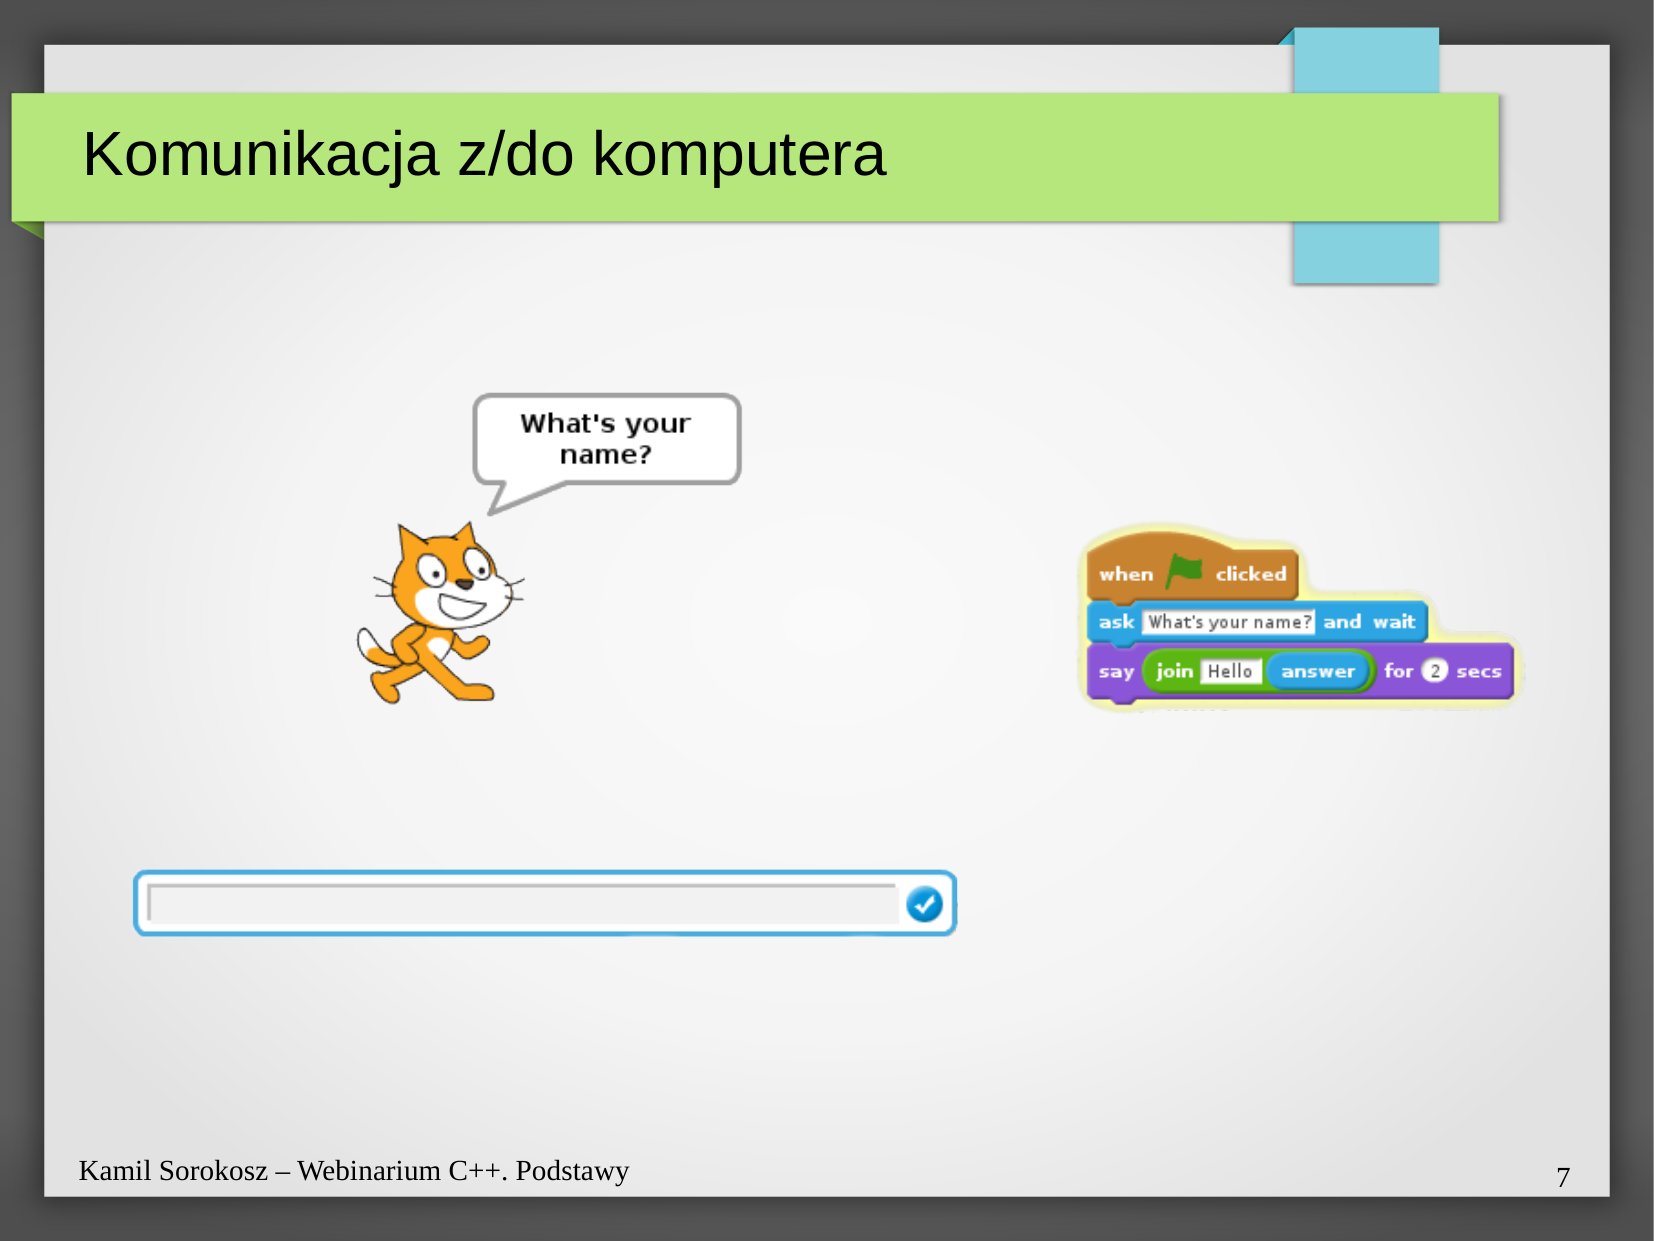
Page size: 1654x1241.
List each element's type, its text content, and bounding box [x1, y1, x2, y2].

picture [0, 0, 1654, 1241]
title Komunikacja z/do komputera [82, 94, 1506, 213]
